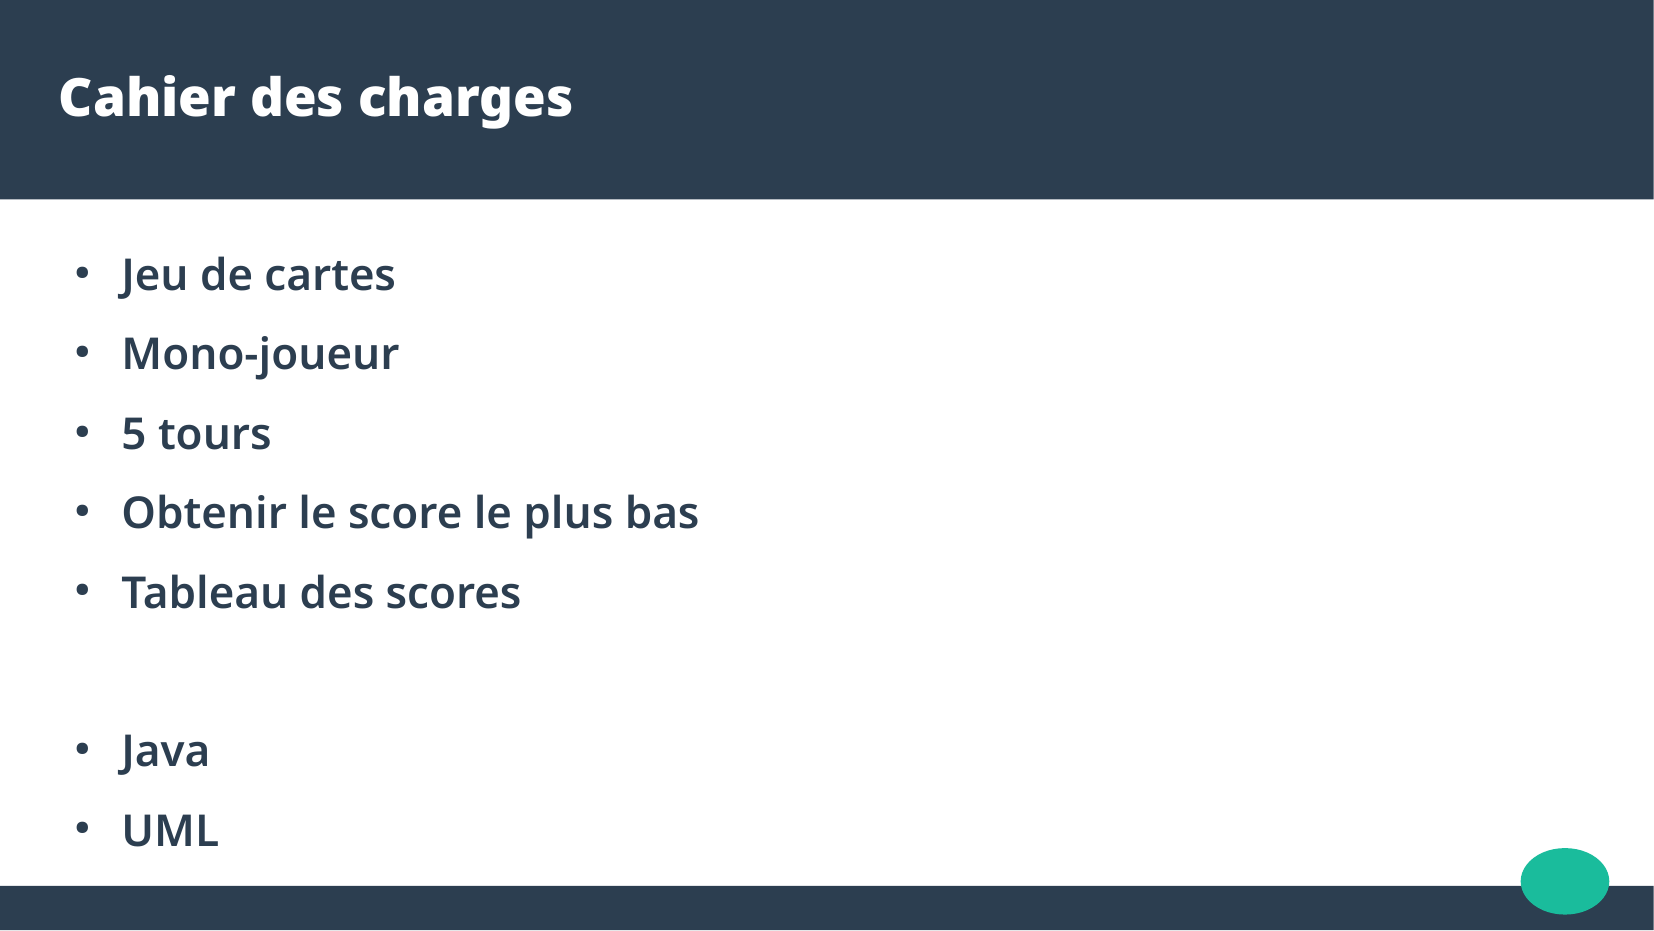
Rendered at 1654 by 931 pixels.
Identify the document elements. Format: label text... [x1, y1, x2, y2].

title Cahier des charges [59, 37, 1595, 156]
list Jeu de cartes Mono-joueur 5 tours Obtenir le score le plus bas Tableau des scores Java UML [59, 243, 1595, 864]
